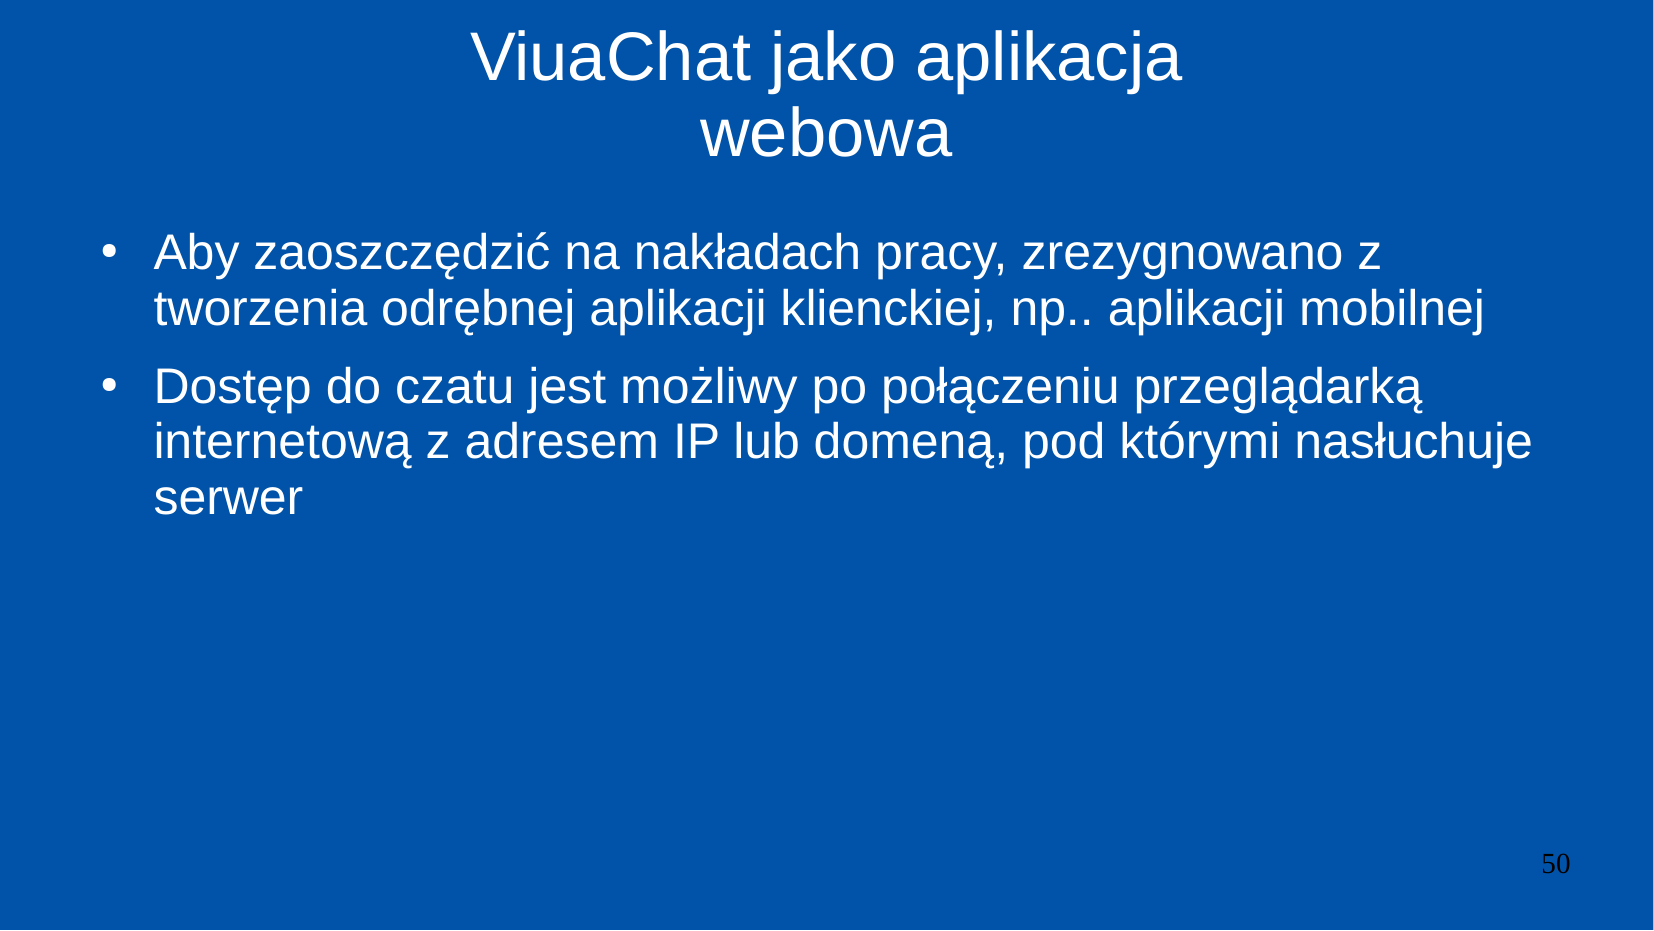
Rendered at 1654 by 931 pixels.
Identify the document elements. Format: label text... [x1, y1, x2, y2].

list Aby zaoszczędzić na nakładach pracy, zrezygnowano z tworzenia odrębnej aplikacji klienckiej, np.. aplikacji mobilnej Dostęp do czatu jest możliwy po połączeniu przeglądarką internetową z adresem IP lub domeną, pod którymi nasłuchuje serwer [82, 224, 1571, 848]
title ViuaChat jako aplikacja webowa [389, 17, 1264, 172]
